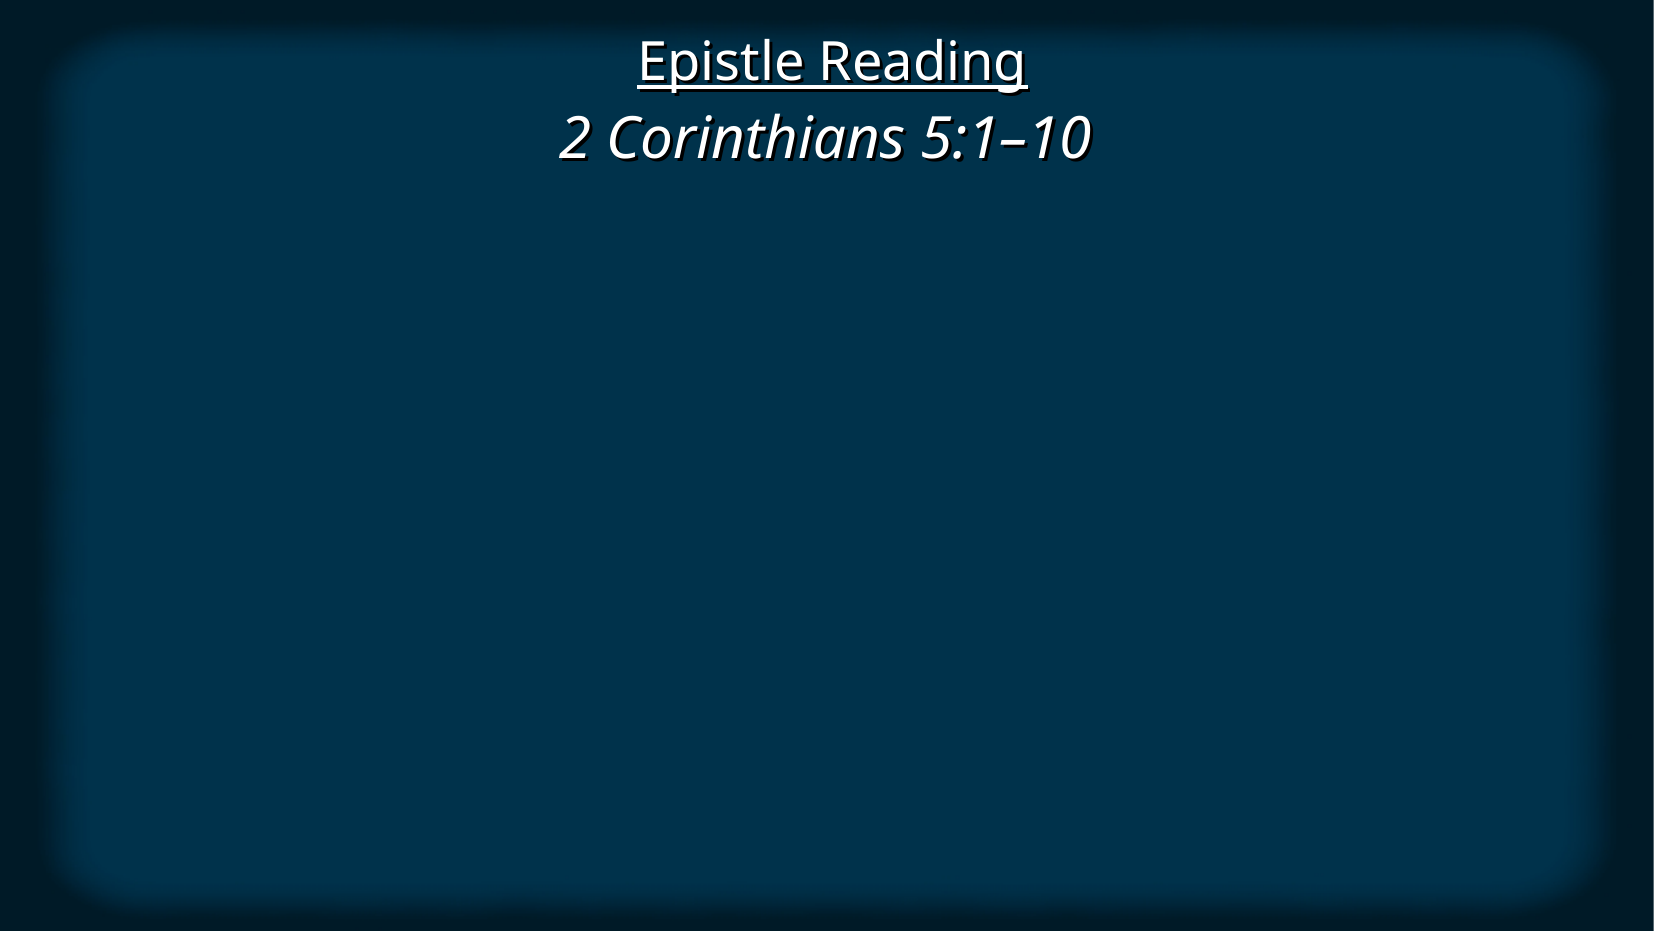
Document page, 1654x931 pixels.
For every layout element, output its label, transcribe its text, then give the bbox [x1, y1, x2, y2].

text_box Epistle Reading 2 Corinthians 5:1–10 [75, 15, 1591, 179]
picture [0, 0, 1654, 931]
